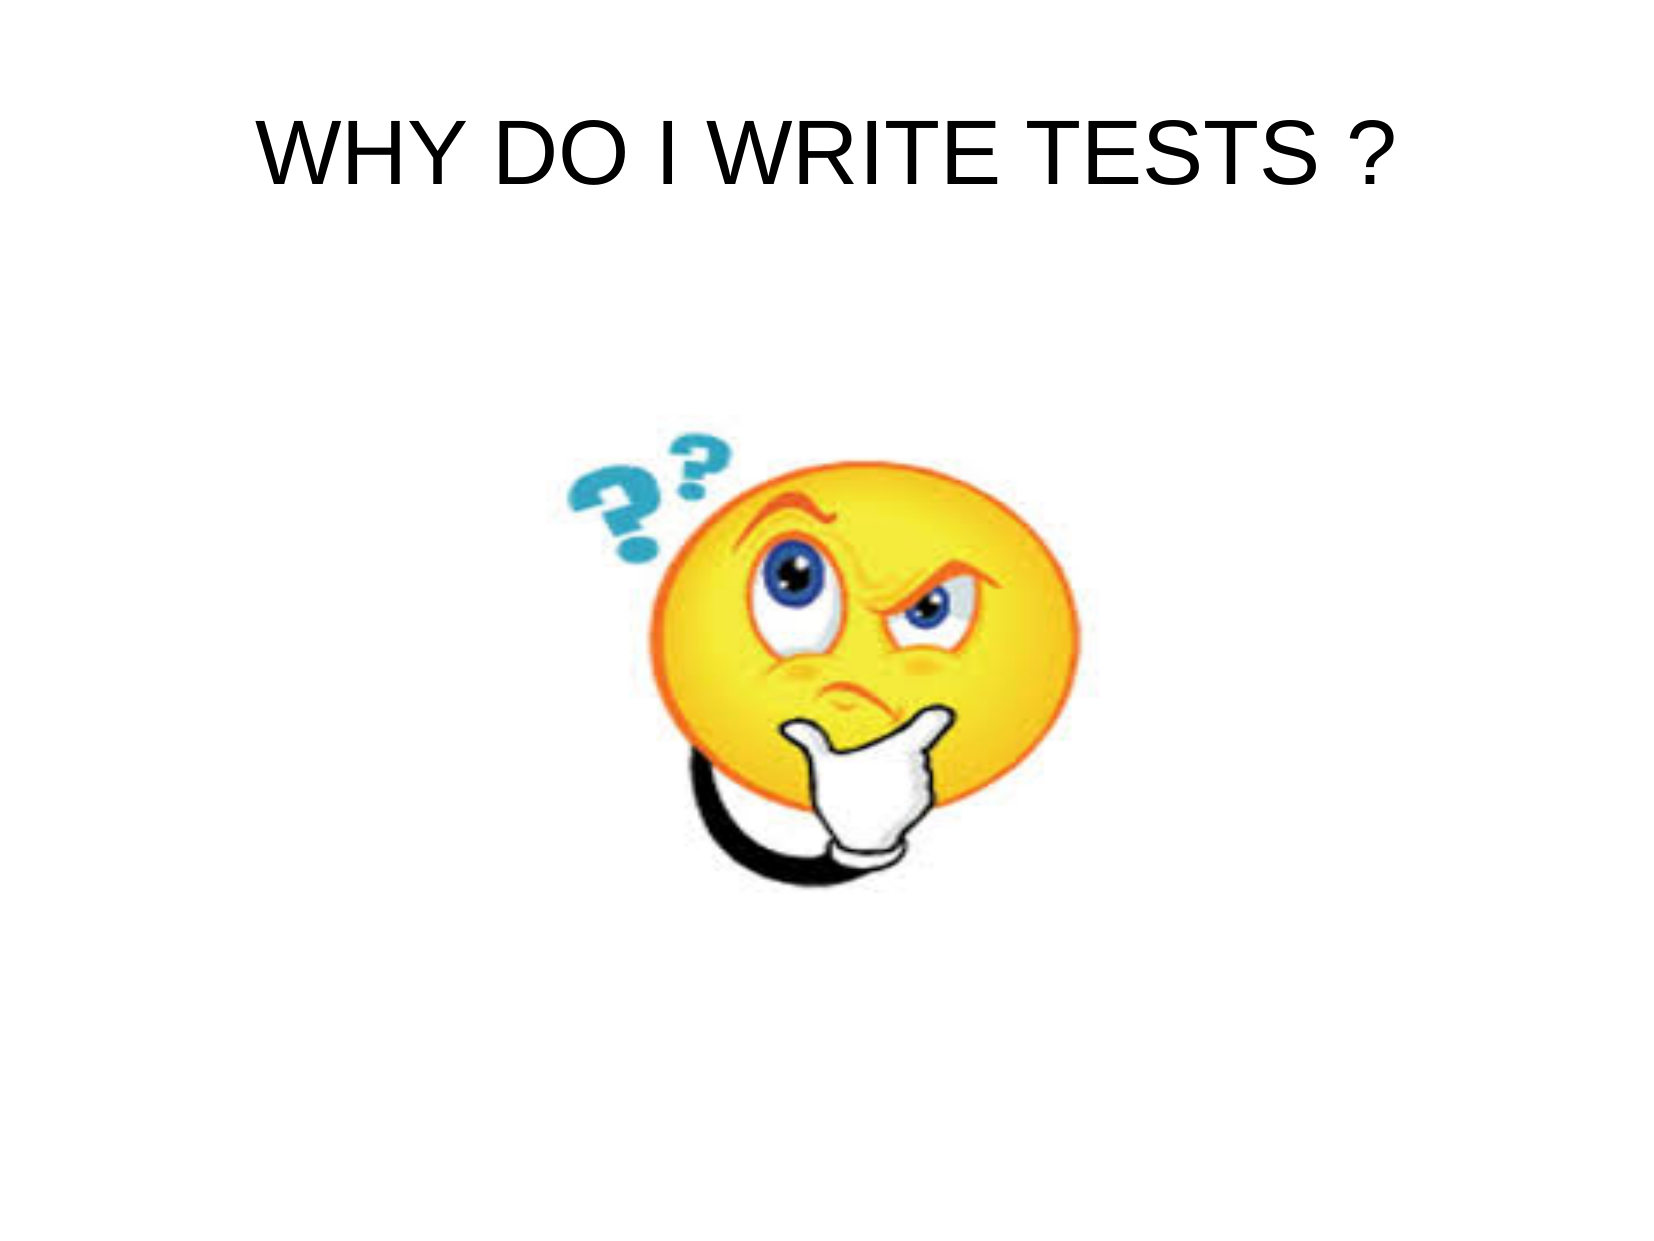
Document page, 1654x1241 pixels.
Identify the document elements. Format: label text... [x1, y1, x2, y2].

title WHY DO I WRITE TESTS ? [82, 49, 1571, 257]
picture [465, 329, 1231, 946]
